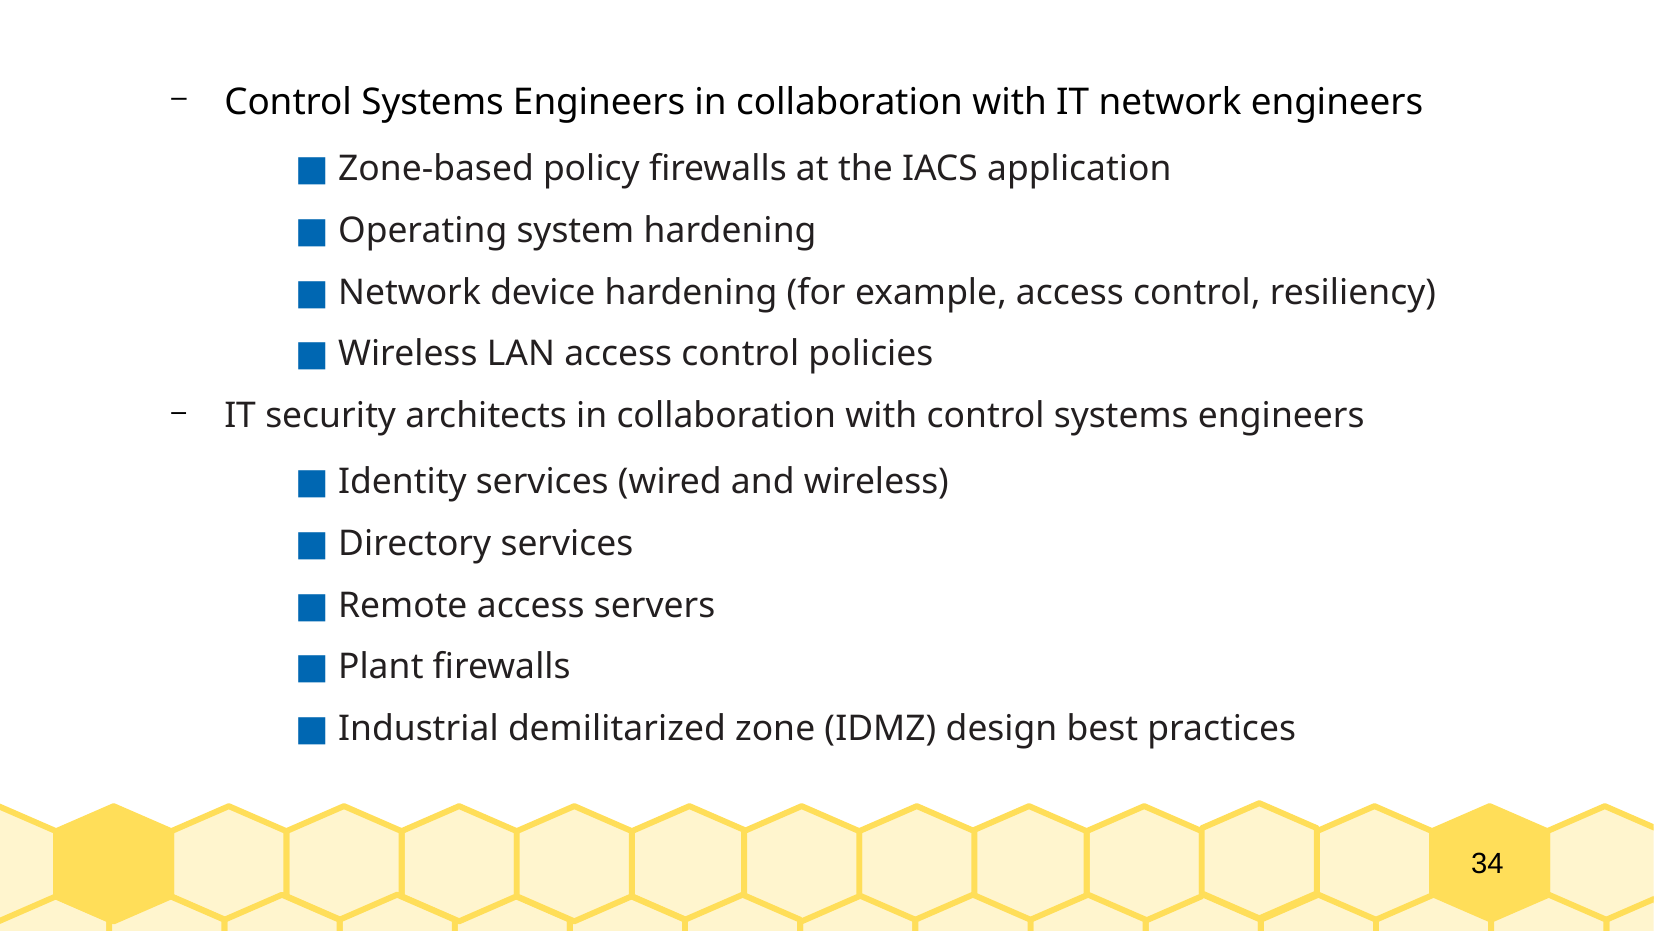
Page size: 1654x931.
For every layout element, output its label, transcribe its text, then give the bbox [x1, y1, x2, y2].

list Control Systems Engineers in collaboration with IT network engineers ■ Zone-based policy firewalls at the IACS application ■ Operating system hardening ■ Network device hardening (for example, access control, resiliency) ■ Wireless LAN access control policies IT security architects in collaboration with control systems engineers ■ Identity services (wired and wireless) ■ Directory services ■ Remote access servers ■ Plant firewalls ■ Industrial demilitarized zone (IDMZ) design best practices [82, 75, 1571, 863]
